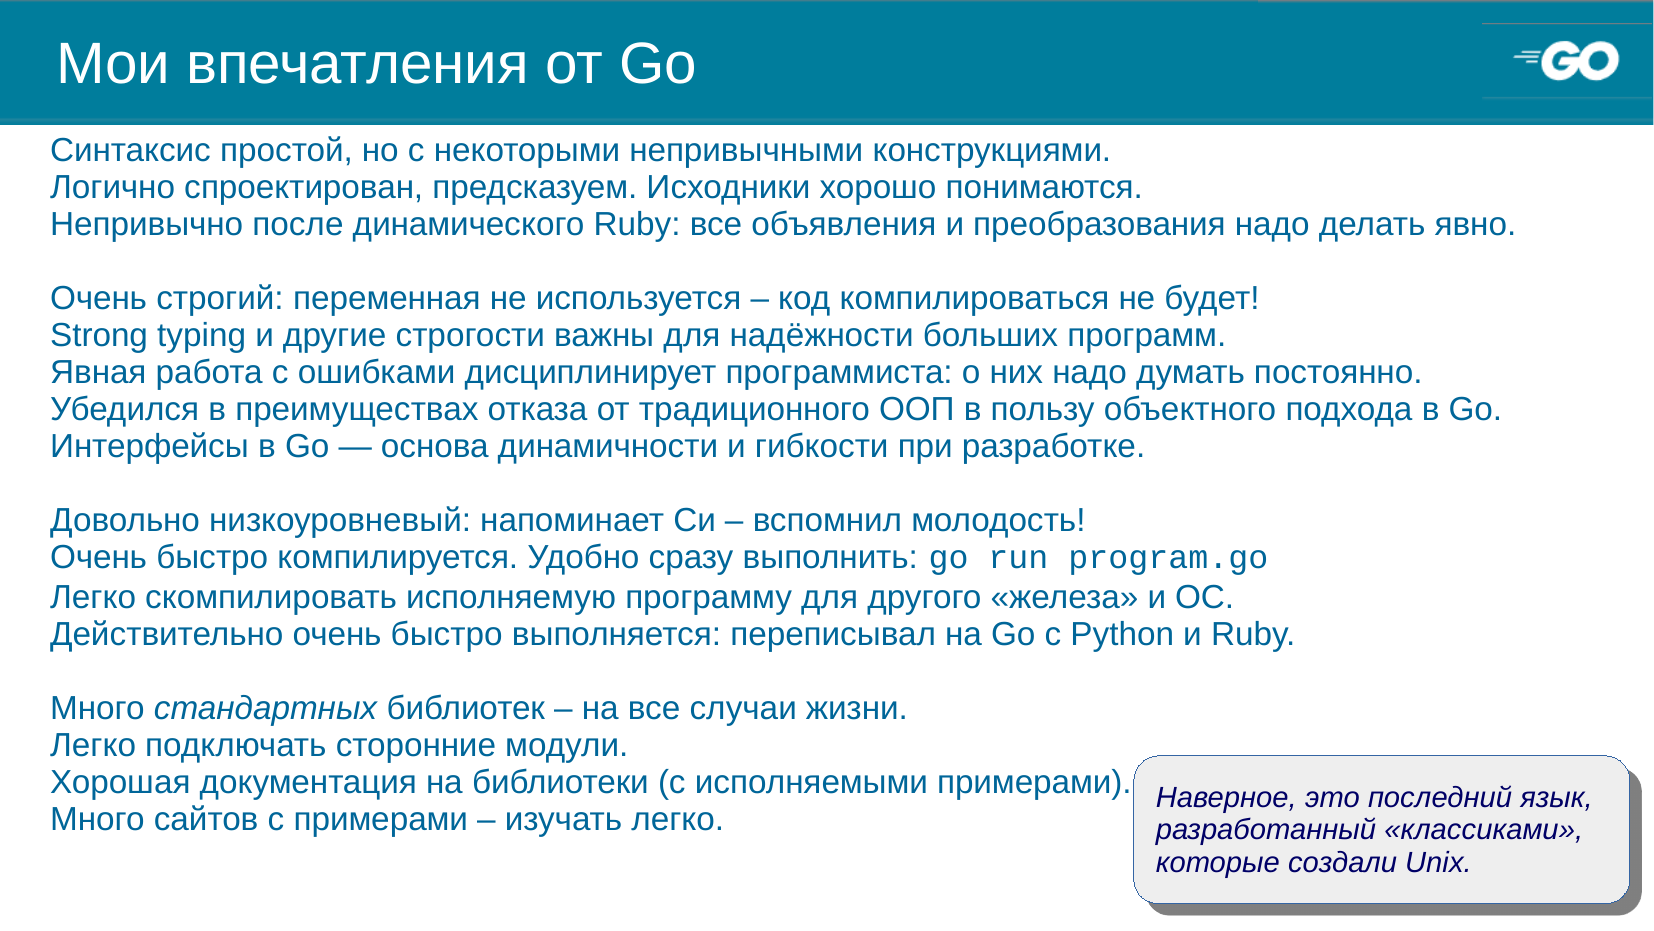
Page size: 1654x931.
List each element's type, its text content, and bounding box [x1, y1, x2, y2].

picture [1542, 41, 1619, 81]
text_box Наверное, это последний язык, разработанный «классиками», которые создали Unix. [1133, 755, 1630, 904]
text_box Мои впечатления от Go [41, 23, 1495, 104]
text_box Синтаксис простой, но с некоторыми непривычными конструкциями. Логично спроектирован, предсказуем. Исходники хорошо понимаются. Непривычно после динамического Ruby: все объявления и преобразования надо делать явно. Очень строгий: переменная не используется – код компилироваться не будет! Strong typing и другие строгости важны для надёжности больших программ. Явная работа с ошибками дисциплинирует программиста: о них надо думать постоянно. Убедился в преимуществах отказа от традиционного ООП в пользу объектного подхода в Go. Интерфейсы в Go — основа динамичности и гибкости при разработке. Довольно низкоуровневый: напоминает Си – вспомнил молодость! Очень быстро компилируется. Удобно сразу выполнить: go run program.go Легко скомпилировать исполняемую программу для другого «железа» и ОС. Действительно очень быстро выполняется: переписывал на Go c Python и Ruby. Много стандартных библиотек – на все случаи жизни. Легко подключать сторонние модули. Хорошая документация на библиотеки (с исполняемыми примерами). Много сайтов с примерами – изучать легко. [35, 124, 1619, 895]
